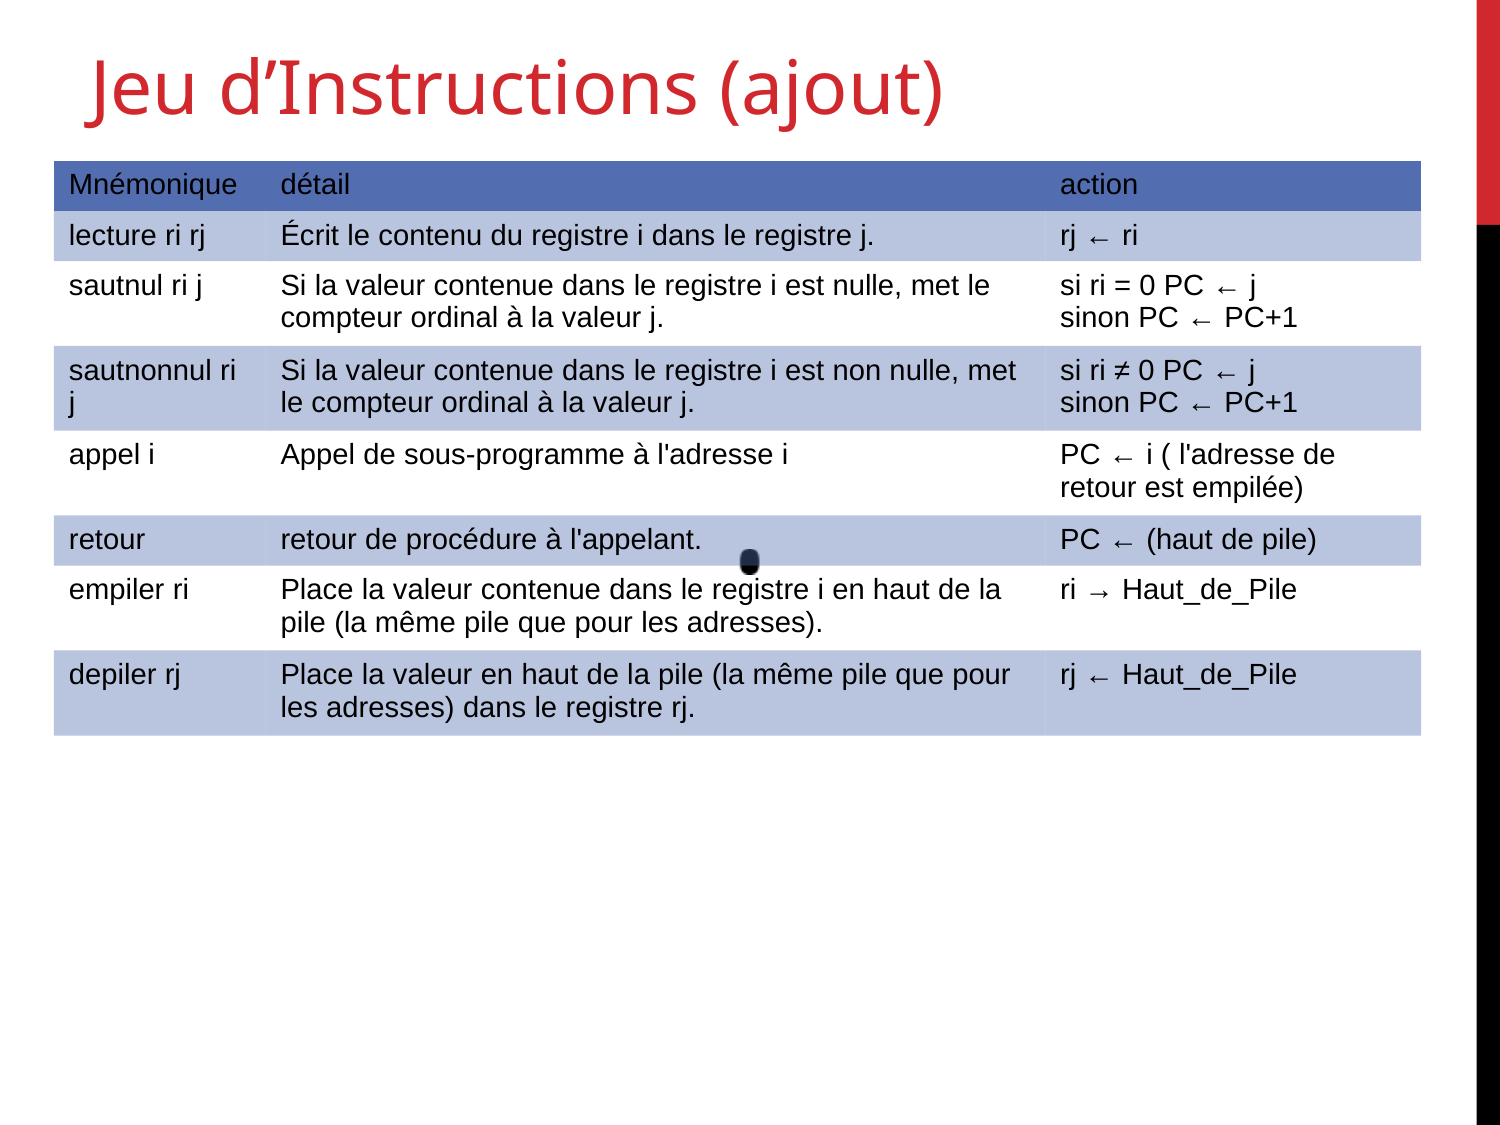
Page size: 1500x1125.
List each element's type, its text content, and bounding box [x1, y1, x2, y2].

table_cell Écrit le contenu du registre i dans le registre j. [266, 211, 1045, 261]
table_header détail [266, 161, 1045, 211]
table_cell Place la valeur contenue dans le registre i en haut de la pile (la même pile que pour les adresses). [266, 566, 1045, 650]
title Jeu d’Instructions (ajout) [75, 25, 1400, 138]
table_cell PC ← (haut de pile) [1045, 515, 1421, 566]
table_cell rj ← Haut_de_Pile [1045, 650, 1421, 736]
table_cell appel i [54, 431, 266, 515]
table_cell si ri ≠ 0 PC ← j sinon PC ← PC+1 [1045, 346, 1421, 431]
table_cell Appel de sous-programme à l'adresse i [266, 431, 1045, 515]
table_header Mnémonique [54, 161, 266, 211]
table_cell rj ← ri [1045, 211, 1421, 261]
table_cell retour [54, 515, 266, 566]
table_cell sautnonnul ri j [54, 346, 266, 431]
table_cell PC ← i ( l'adresse de retour est empilée) [1045, 431, 1421, 515]
table_cell sautnul ri j [54, 261, 266, 346]
table_cell Place la valeur en haut de la pile (la même pile que pour les adresses) dans le registre rj. [266, 650, 1045, 736]
table_cell lecture ri rj [54, 211, 266, 261]
table_cell depiler rj [54, 650, 266, 736]
table_header action [1045, 161, 1421, 211]
table_cell empiler ri [54, 566, 266, 650]
table_cell Si la valeur contenue dans le registre i est non nulle, met le compteur ordinal à la valeur j. [266, 346, 1045, 431]
table_cell si ri = 0 PC ← j sinon PC ← PC+1 [1045, 261, 1421, 346]
table_cell Si la valeur contenue dans le registre i est nulle, met le compteur ordinal à la valeur j. [266, 261, 1045, 346]
table_cell retour de procédure à l'appelant. [266, 515, 1045, 566]
table_cell ri → Haut_de_Pile [1045, 566, 1421, 650]
